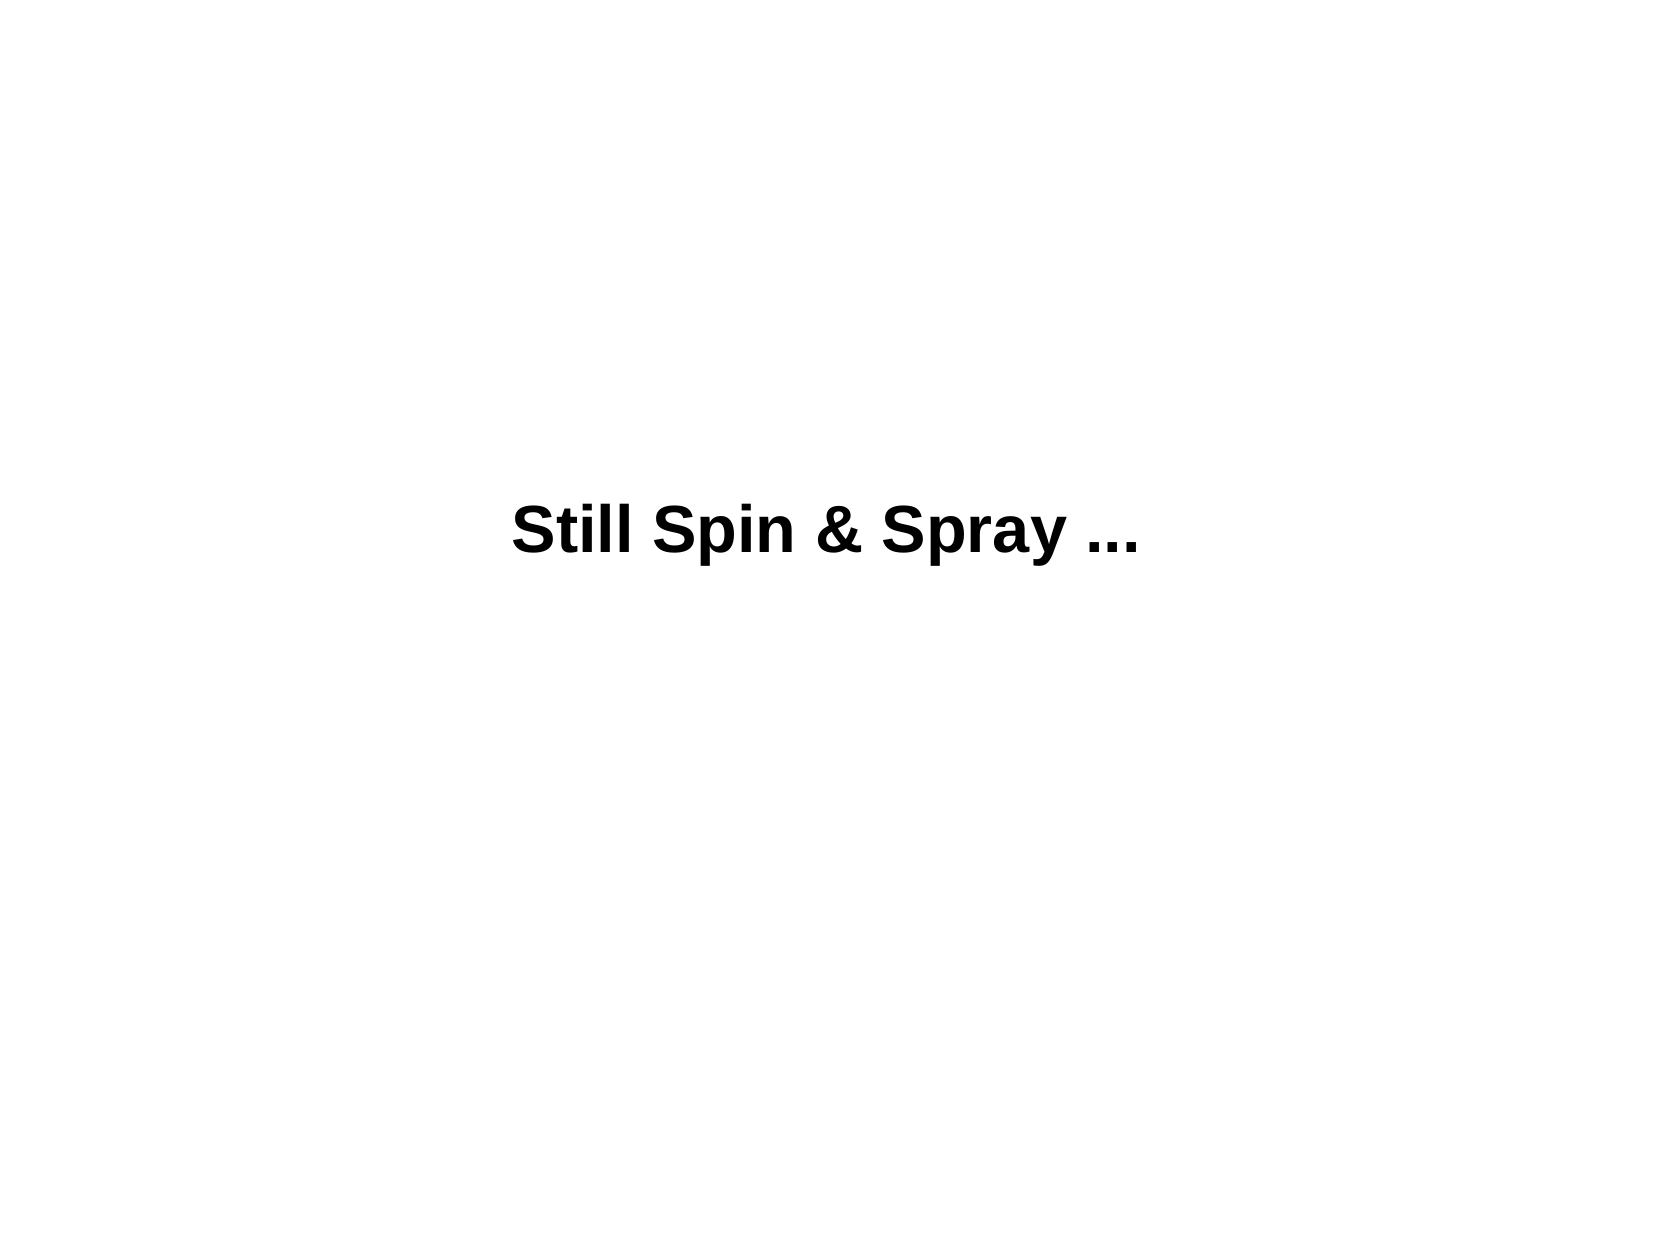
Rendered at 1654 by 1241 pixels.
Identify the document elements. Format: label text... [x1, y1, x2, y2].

subtitle Still Spin & Spray ... [82, 49, 1571, 1010]
